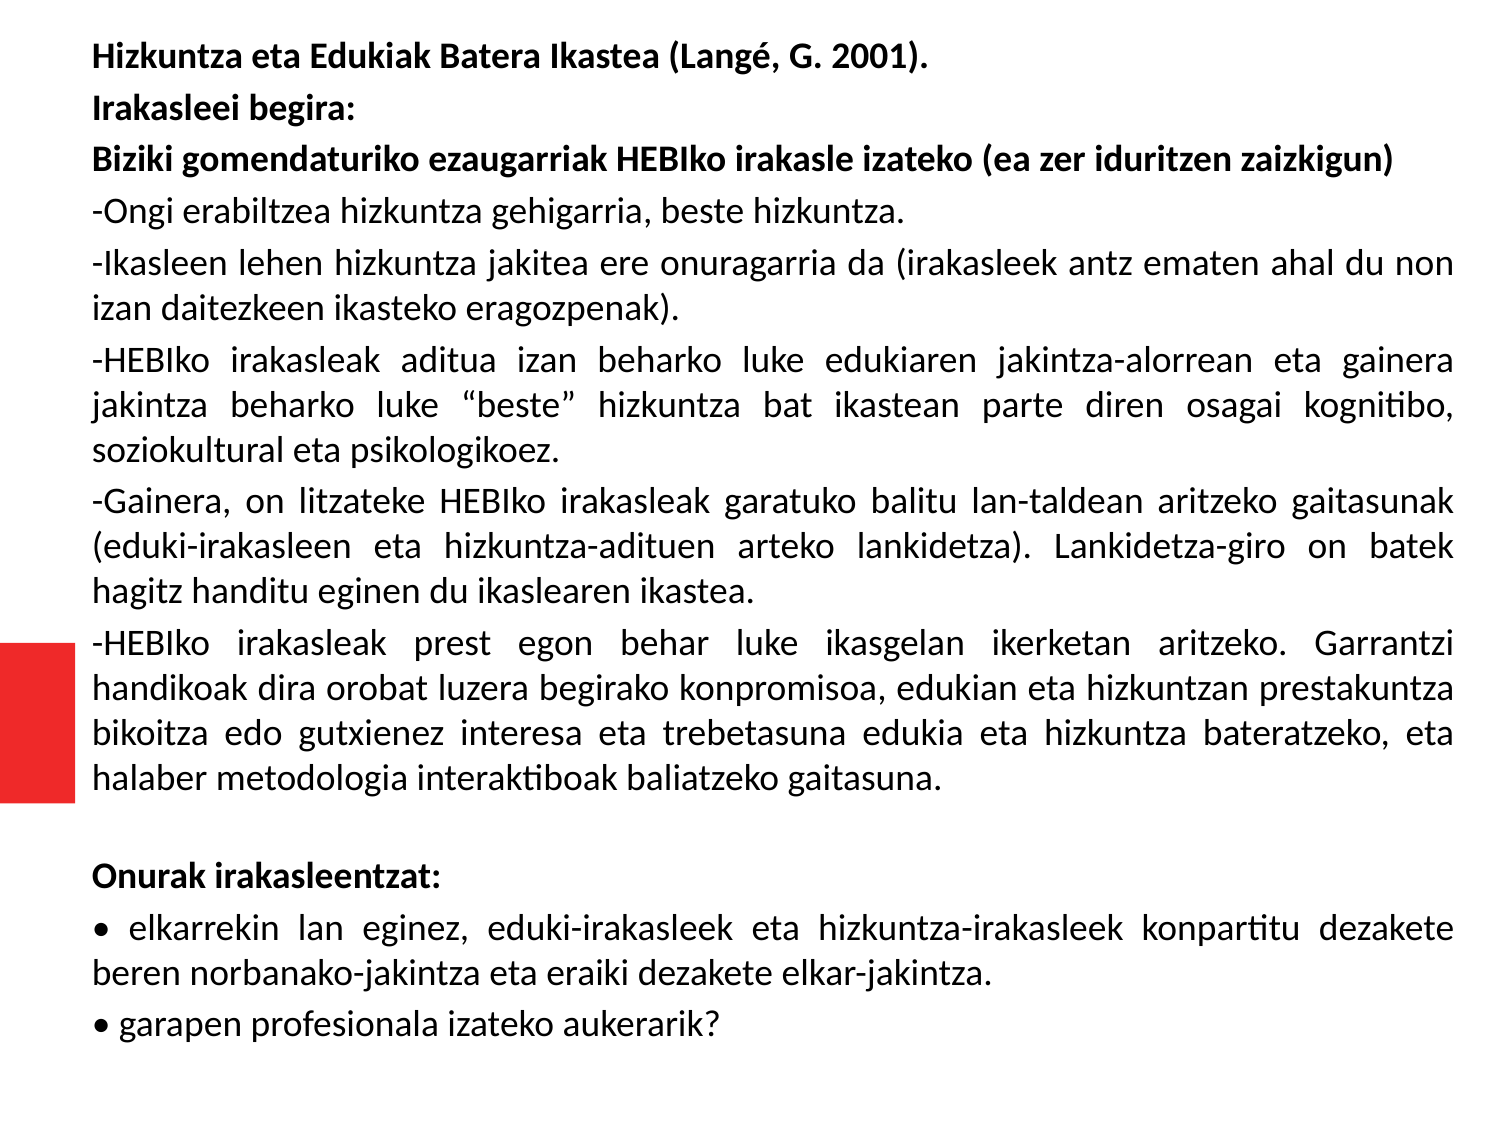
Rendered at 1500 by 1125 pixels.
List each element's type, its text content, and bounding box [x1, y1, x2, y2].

list Hizkuntza eta Edukiak Batera Ikastea (Langé, G. 2001). Irakasleei begira: Biziki gomendaturiko ezaugarriak HEBIko irakasle izateko (ea zer iduritzen zaizkigun) -Ongi erabiltzea hizkuntza gehigarria, beste hizkuntza. -Ikasleen lehen hizkuntza jakitea ere onuragarria da (irakasleek antz ematen ahal du non izan daitezkeen ikasteko eragozpenak). -HEBIko irakasleak aditua izan beharko luke edukiaren jakintza-alorrean eta gainera jakintza beharko luke “beste” hizkuntza bat ikastean parte diren osagai kognitibo, soziokultural eta psikologikoez. -Gainera, on litzateke HEBIko irakasleak garatuko balitu lan-taldean aritzeko gaitasunak (eduki-irakasleen eta hizkuntza-adituen arteko lankidetza). Lankidetza-giro on batek hagitz handitu eginen du ikaslearen ikastea. -HEBIko irakasleak prest egon behar luke ikasgelan ikerketan aritzeko. Garrantzi handikoak dira orobat luzera begirako konpromisoa, edukian eta hizkuntzan prestakuntza bikoitza edo gutxienez interesa eta trebetasuna edukia eta hizkuntza bateratzeko, eta halaber metodologia interaktiboak baliatzeko gaitasuna. Onurak irakasleentzat: • elkarrekin lan eginez, eduki-irakasleek eta hizkuntza-irakasleek konpartitu dezakete beren norbanako-jakintza eta eraiki dezakete elkar-jakintza. • garapen profesionala izateko aukerarik? [76, 23, 1471, 1125]
